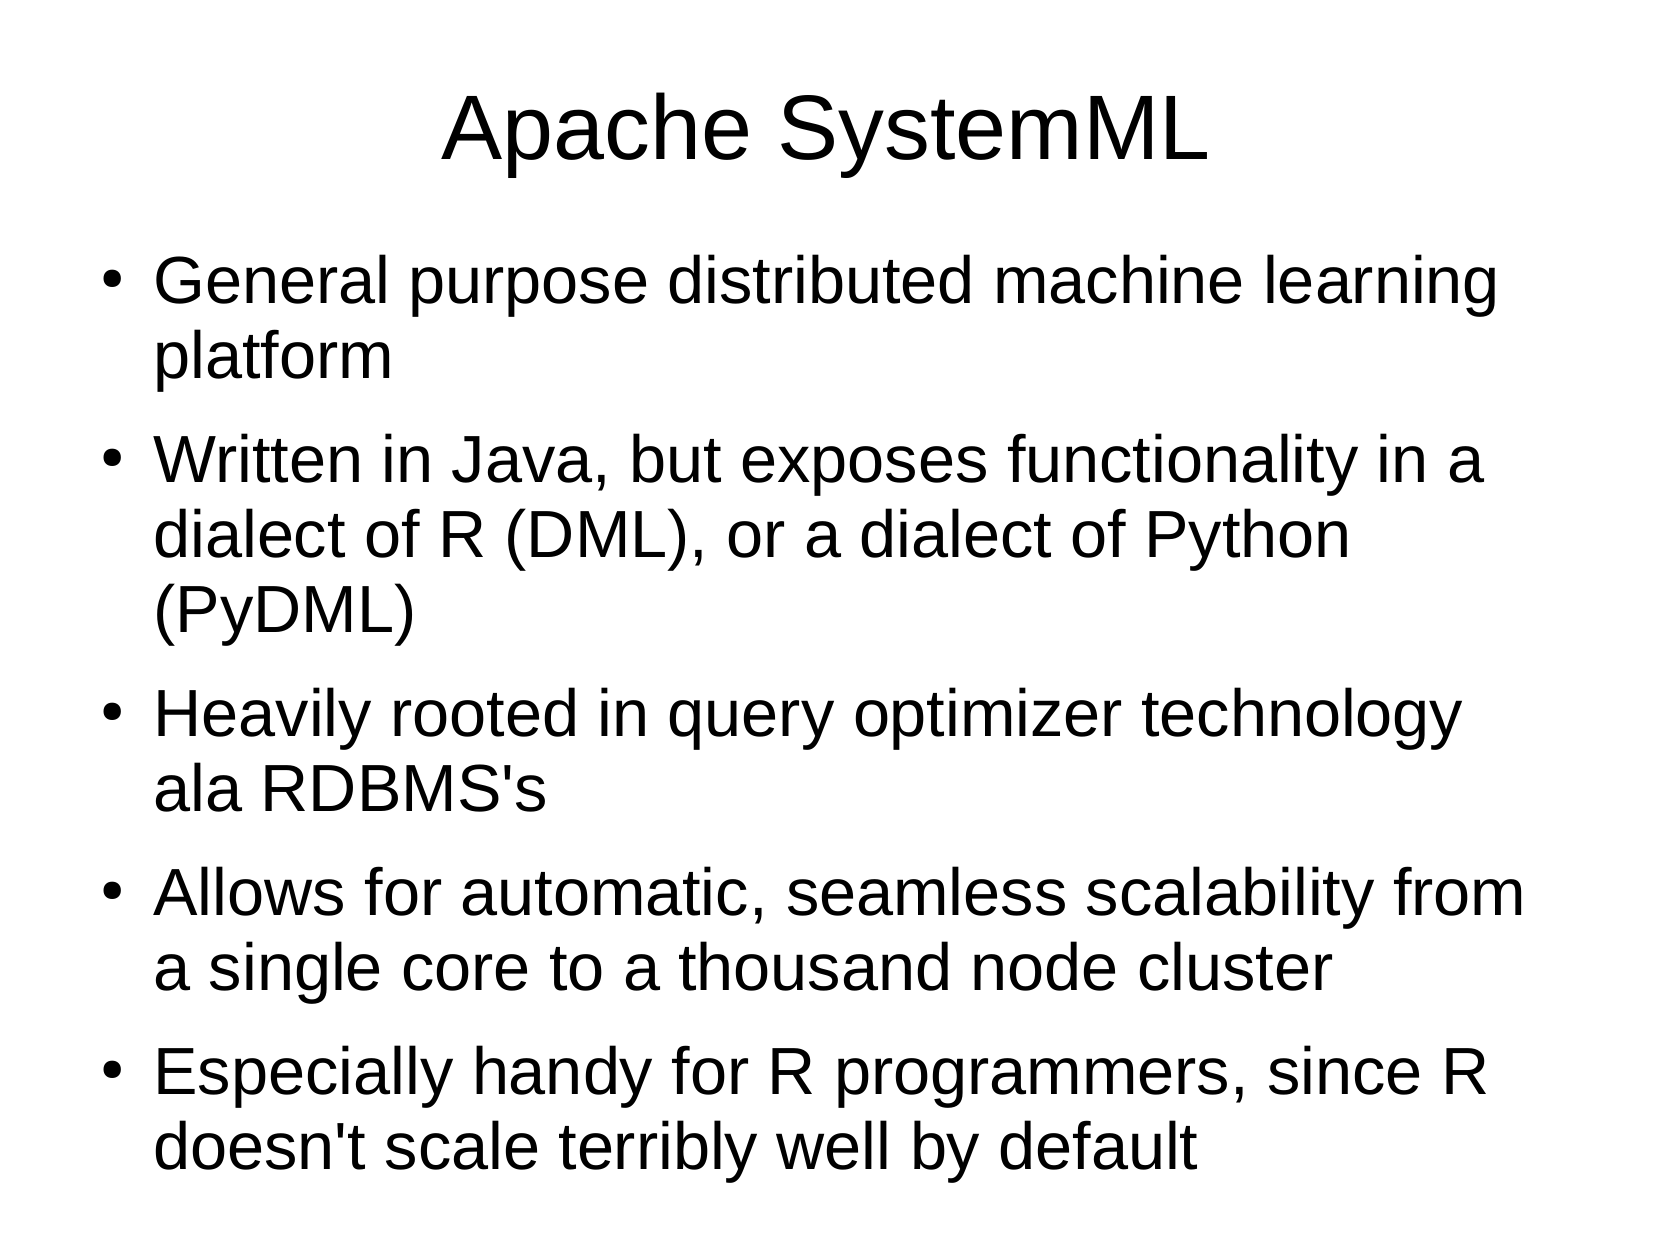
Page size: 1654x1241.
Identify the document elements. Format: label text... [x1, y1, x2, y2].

list General purpose distributed machine learning platform Written in Java, but exposes functionality in a dialect of R (DML), or a dialect of Python (PyDML) Heavily rooted in query optimizer technology ala RDBMS's Allows for automatic, seamless scalability from a single core to a thousand node cluster Especially handy for R programmers, since R doesn't scale terribly well by default [82, 242, 1571, 1184]
title Apache SystemML [82, 24, 1571, 232]
